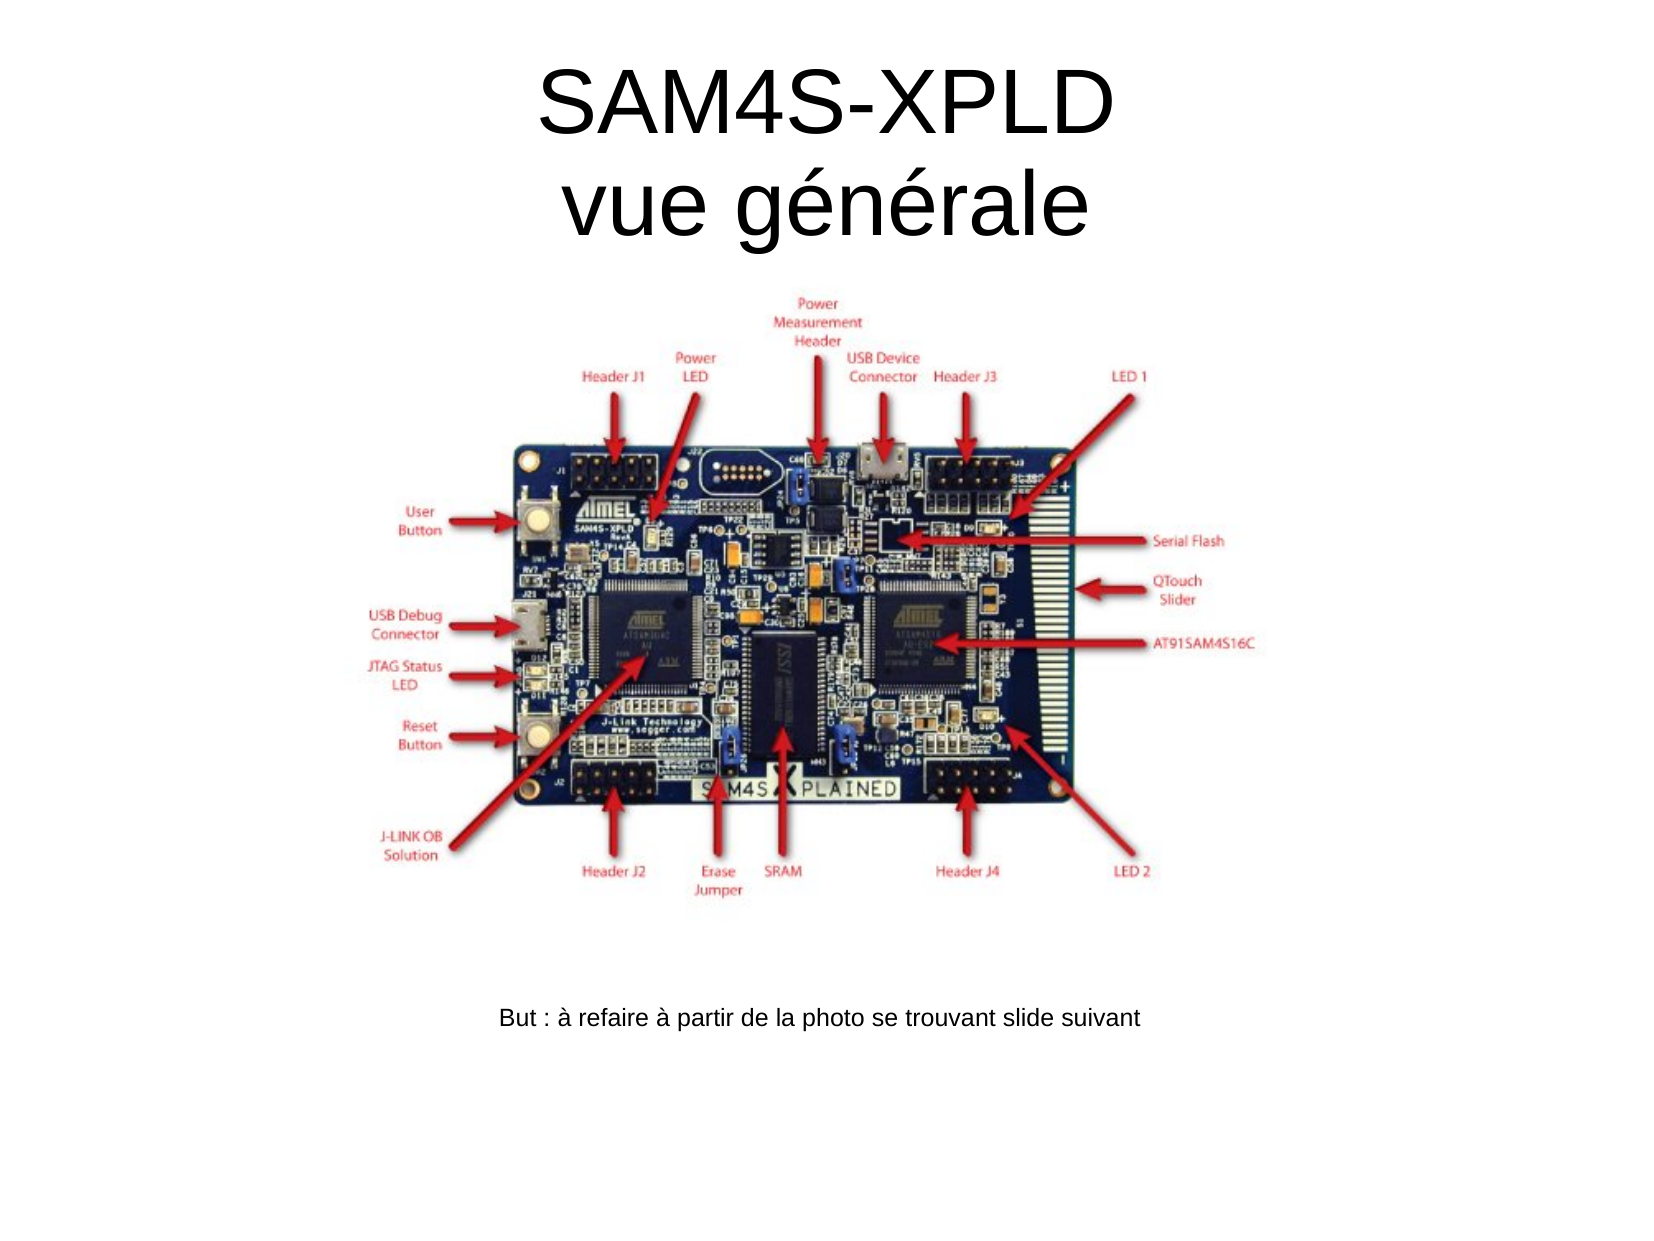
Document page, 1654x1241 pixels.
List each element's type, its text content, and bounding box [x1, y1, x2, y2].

title SAM4S-XPLD vue générale [82, 49, 1571, 257]
picture [342, 283, 1276, 929]
text_box But : à refaire à partir de la photo se trouvant slide suivant [484, 996, 1158, 1040]
